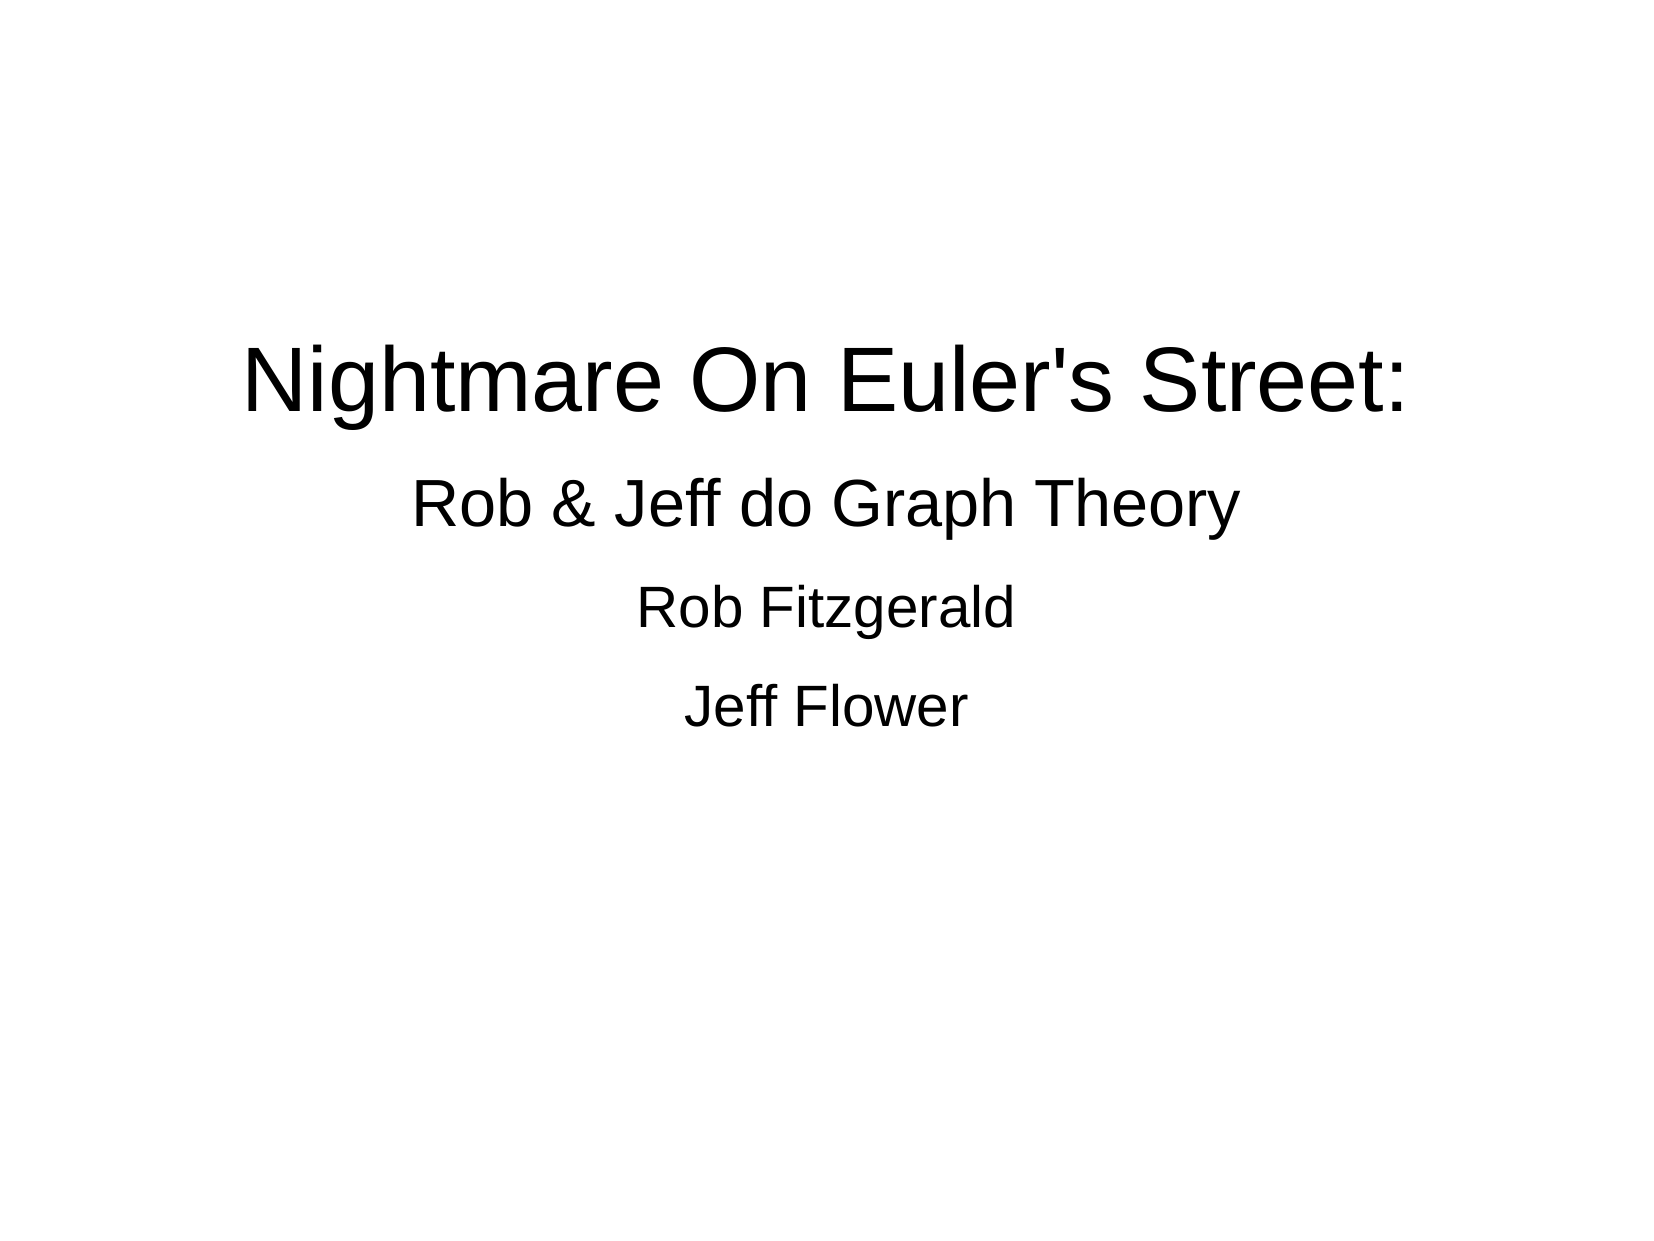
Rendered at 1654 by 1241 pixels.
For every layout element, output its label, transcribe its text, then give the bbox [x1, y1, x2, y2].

subtitle Nightmare On Euler's Street: Rob & Jeff do Graph Theory Rob Fitzgerald Jeff Flower [82, 49, 1571, 1010]
